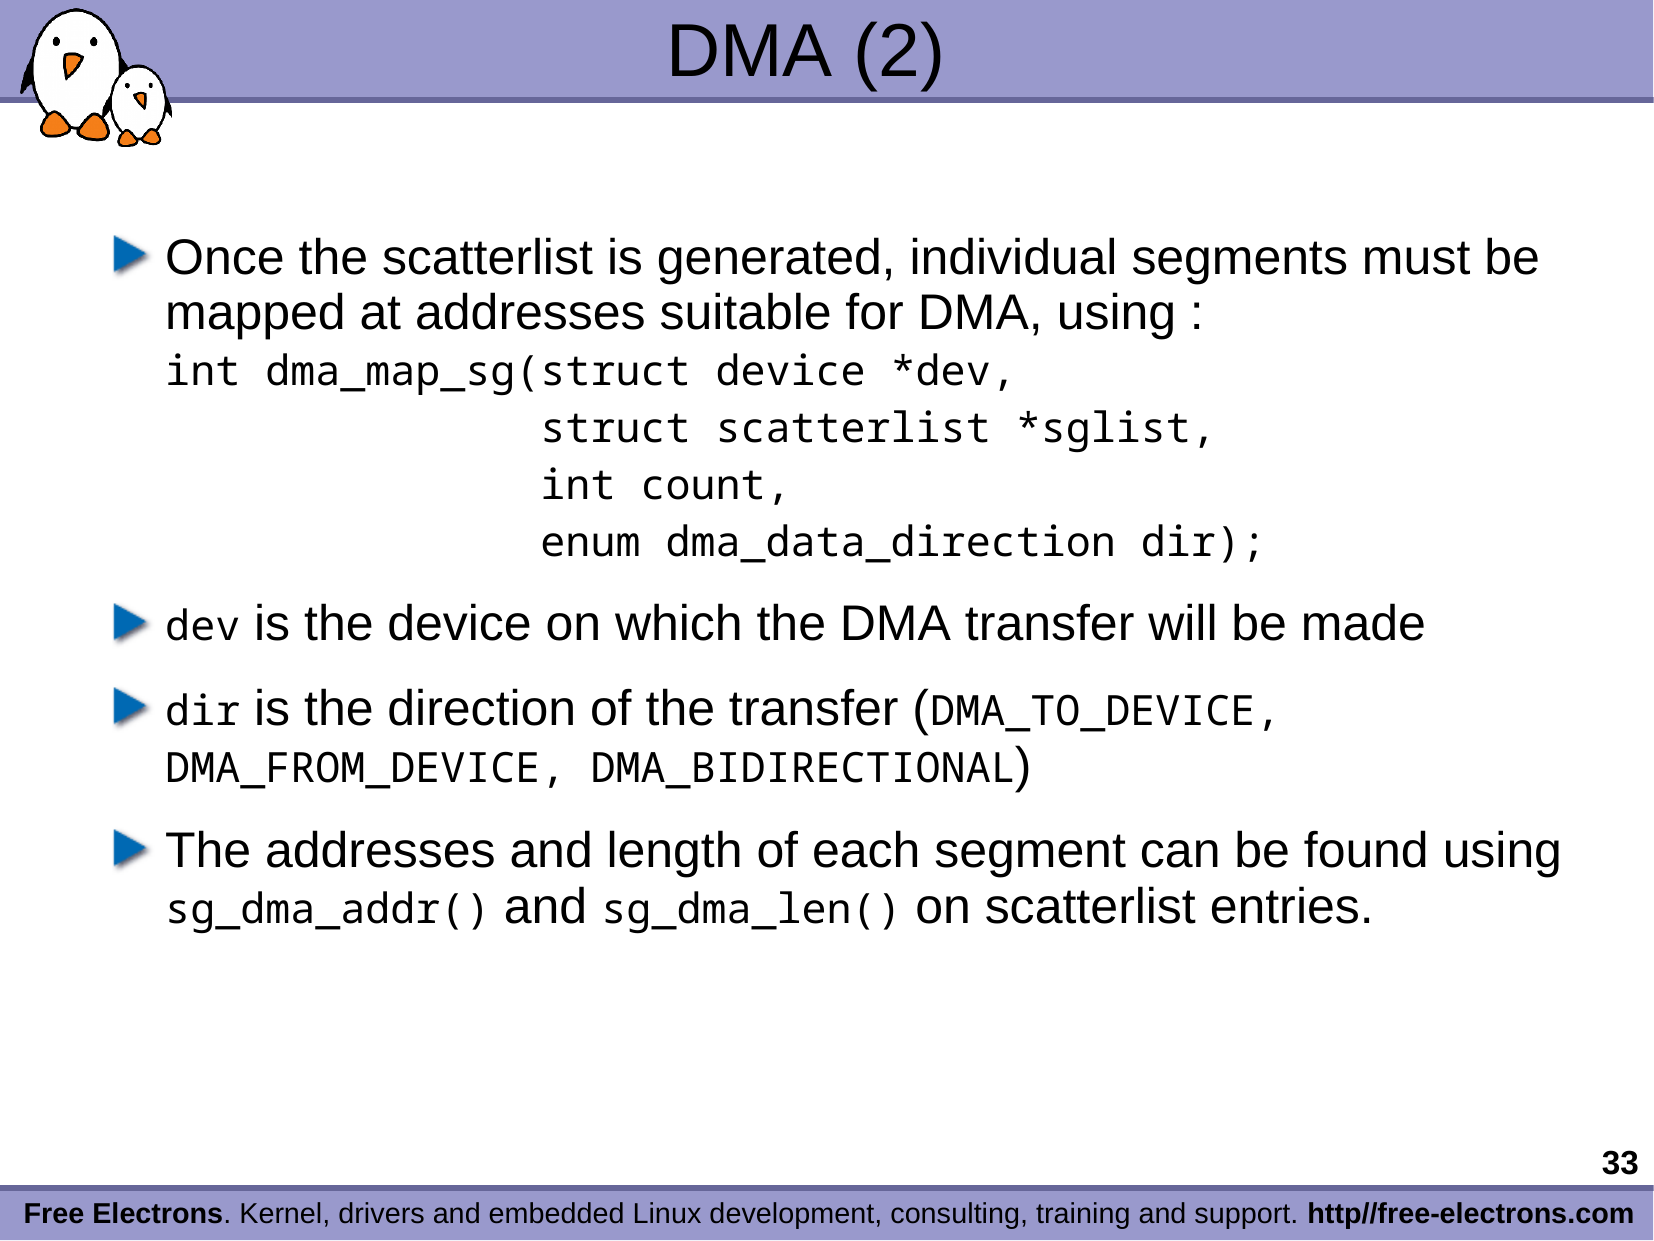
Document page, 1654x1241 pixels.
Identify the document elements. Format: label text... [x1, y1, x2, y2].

list Once the scatterlist is generated, individual segments must be mapped at addresses suitable for DMA, using : int dma_map_sg(struct device *dev, struct scatterlist *sglist, int count, enum dma_data_direction dir); dev is the device on which the DMA transfer will be made dir is the direction of the transfer (DMA_TO_DEVICE, DMA_FROM_DEVICE, DMA_BIDIRECTIONAL) The addresses and length of each segment can be found using sg_dma_addr() and sg_dma_len() on scatterlist entries. [94, 228, 1576, 1010]
picture [20, 8, 172, 147]
title DMA (2) [60, 0, 1551, 100]
